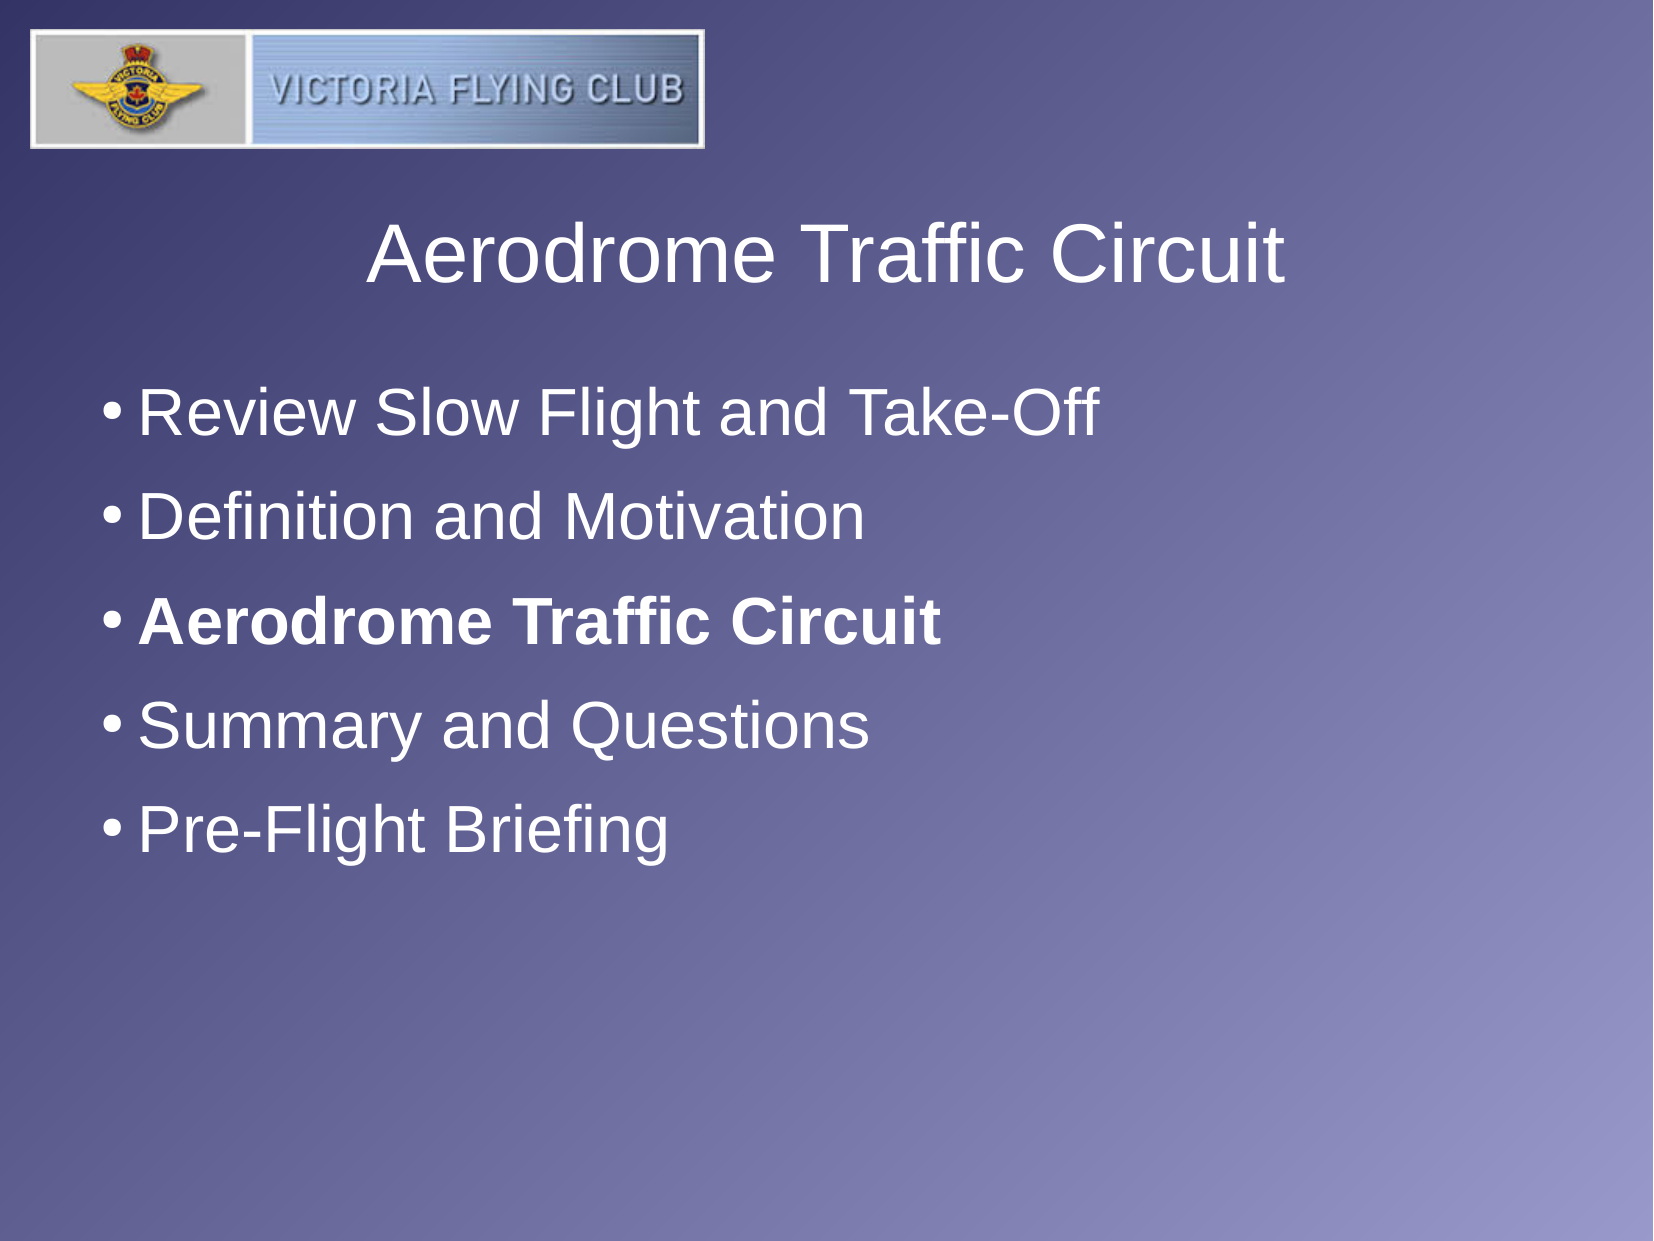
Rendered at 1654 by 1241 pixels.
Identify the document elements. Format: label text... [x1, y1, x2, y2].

title Aerodrome Traffic Circuit [82, 150, 1571, 358]
picture [30, 29, 705, 149]
list Review Slow Flight and Take-Off Definition and Motivation Aerodrome Traffic Circuit Summary and Questions Pre-Flight Briefing [82, 375, 1571, 1095]
